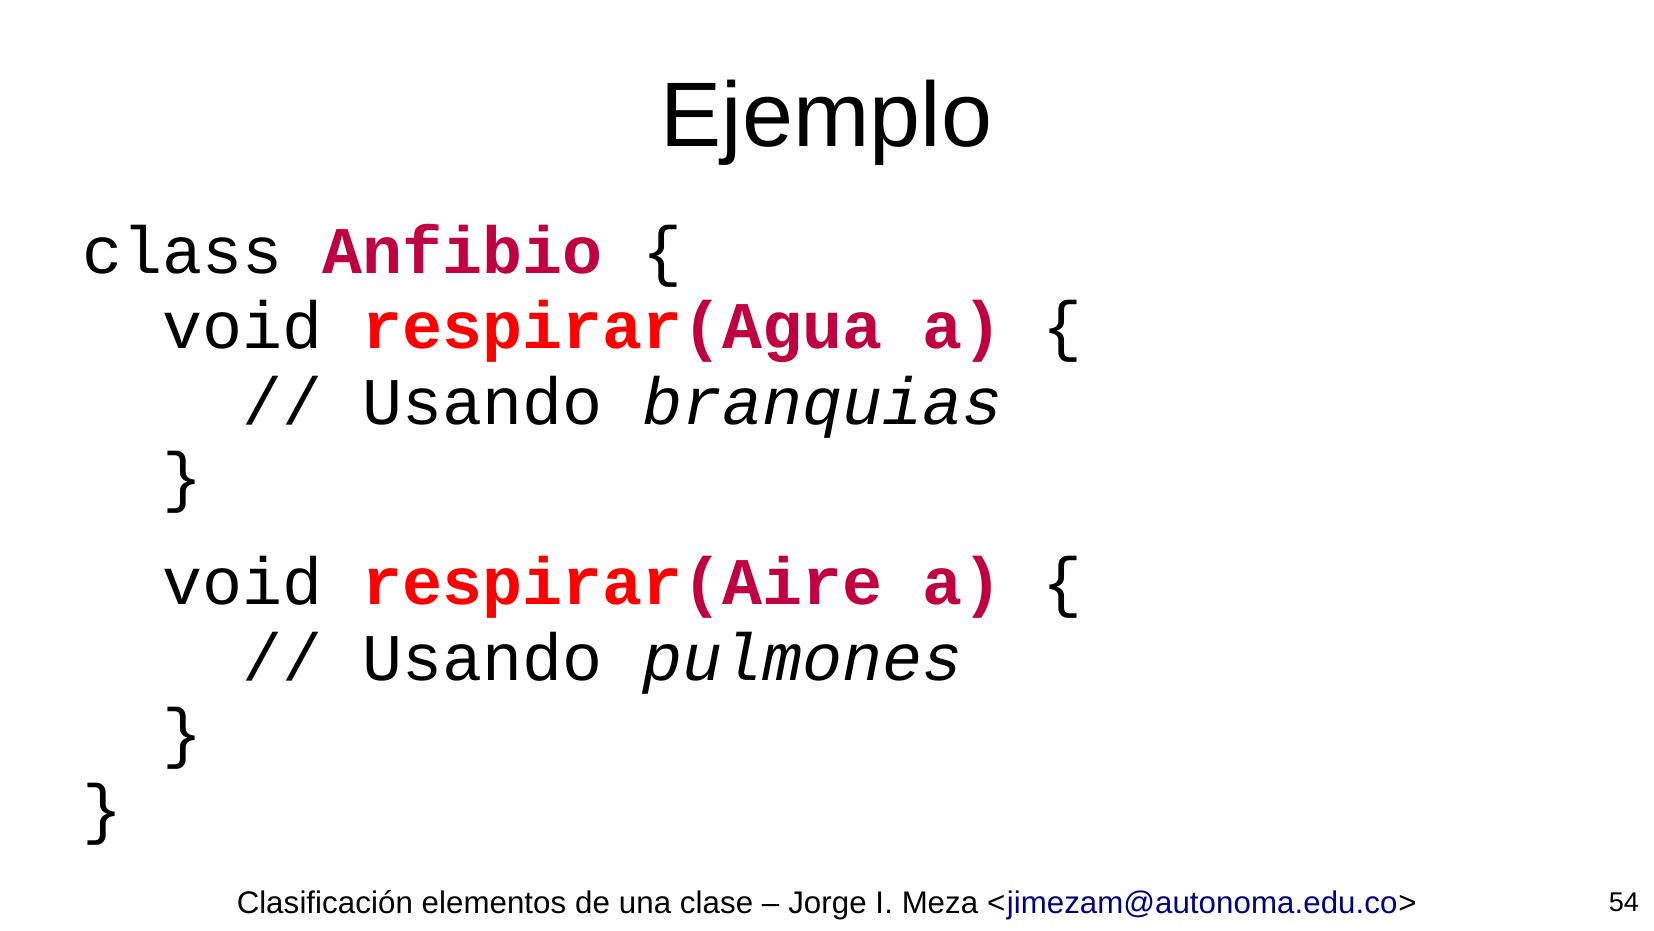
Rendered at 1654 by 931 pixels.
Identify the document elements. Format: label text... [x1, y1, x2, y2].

title Ejemplo [82, 37, 1571, 193]
list class Anfibio { void respirar(Agua a) { // Usando branquias } void respirar(Aire a) { // Usando pulmones } } [82, 217, 1571, 879]
